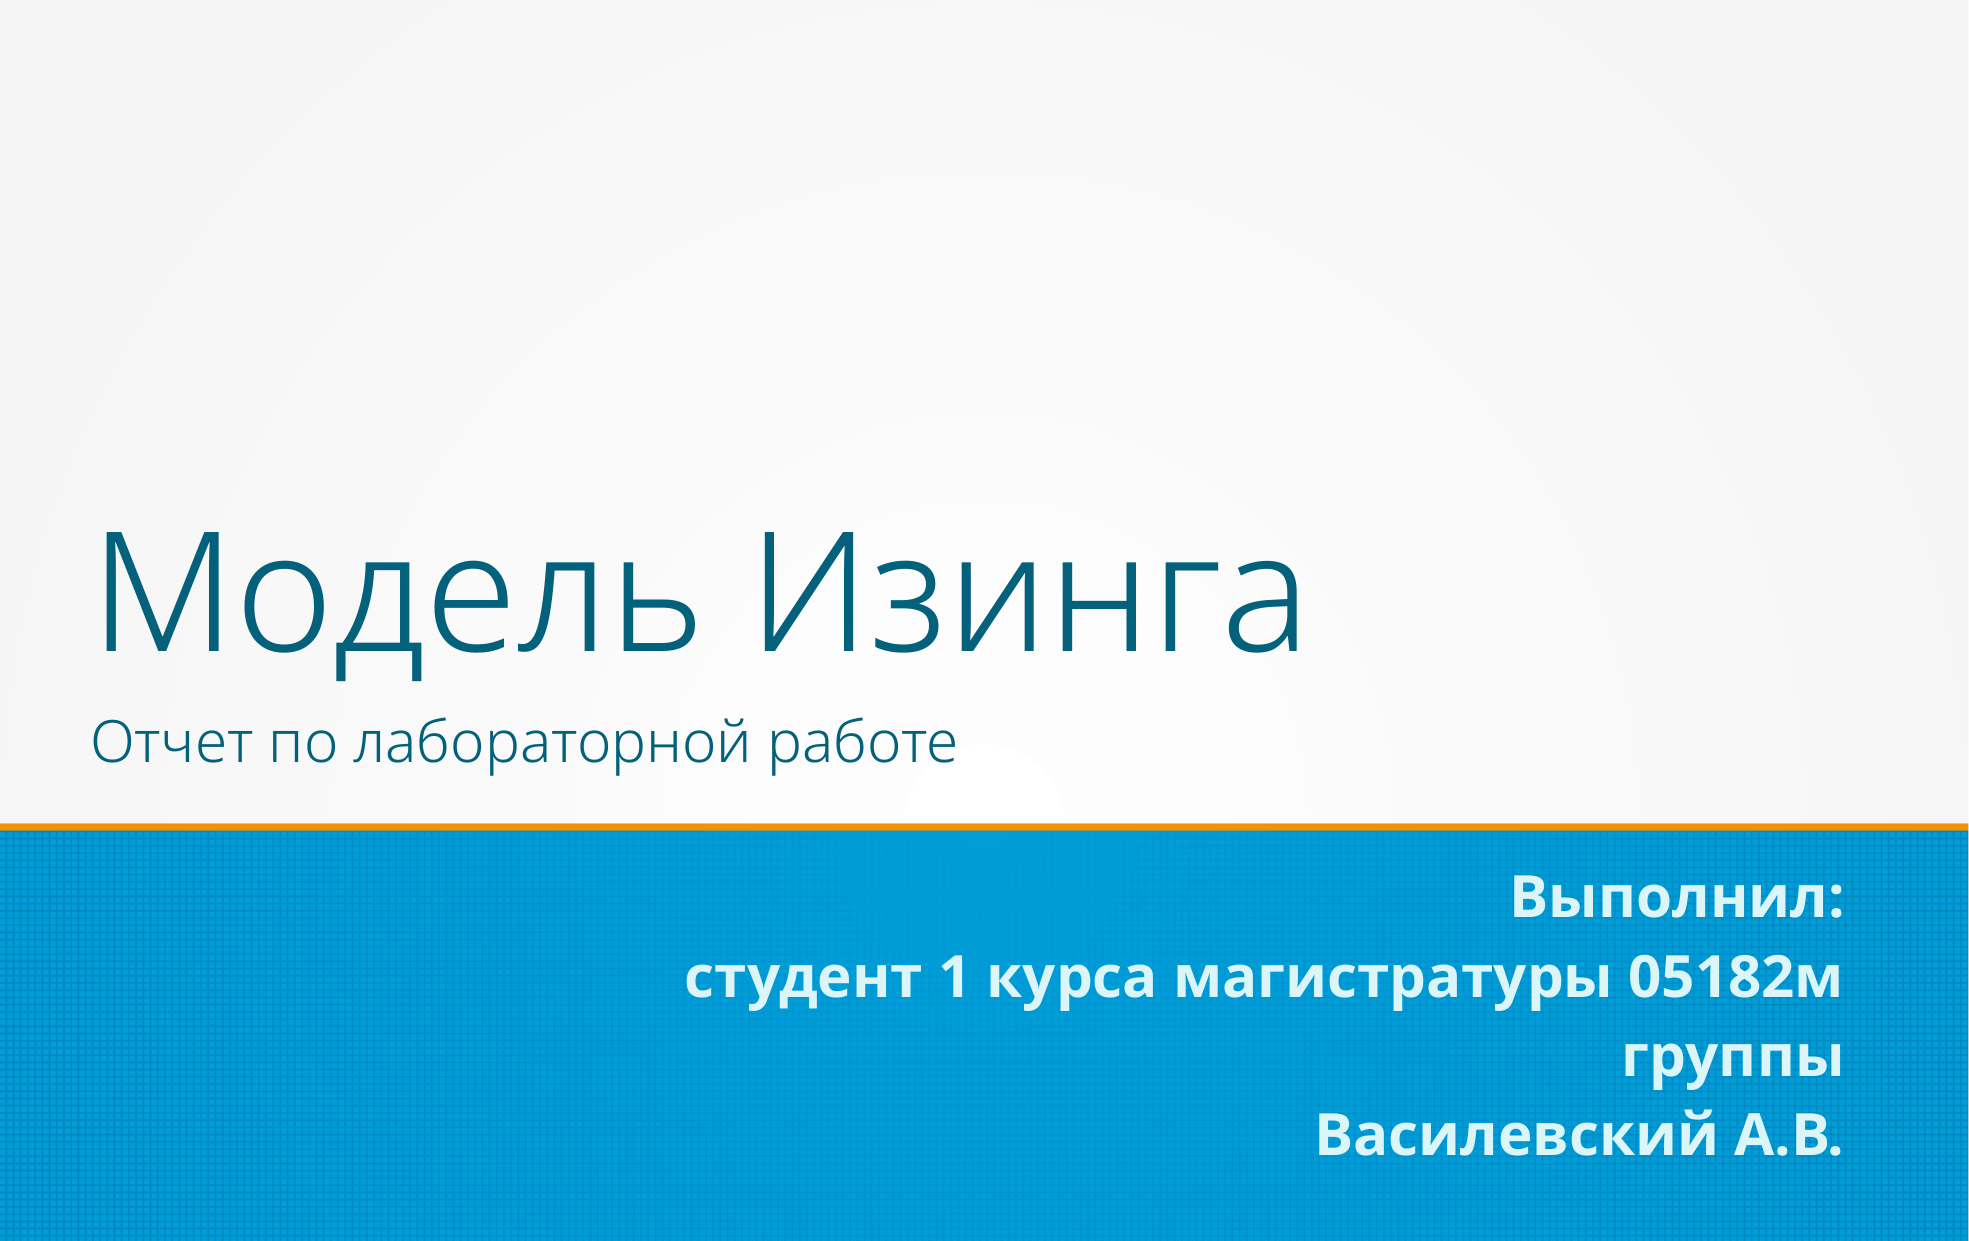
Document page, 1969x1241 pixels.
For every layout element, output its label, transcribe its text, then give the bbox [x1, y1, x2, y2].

picture [0, 0, 1969, 830]
subtitle Выполнил: студент 1 курса магистратуры 05182м группы Василевский А.В. [685, 855, 1938, 1217]
title Модель Изинга Отчет по лабораторной работе [90, 49, 1862, 781]
